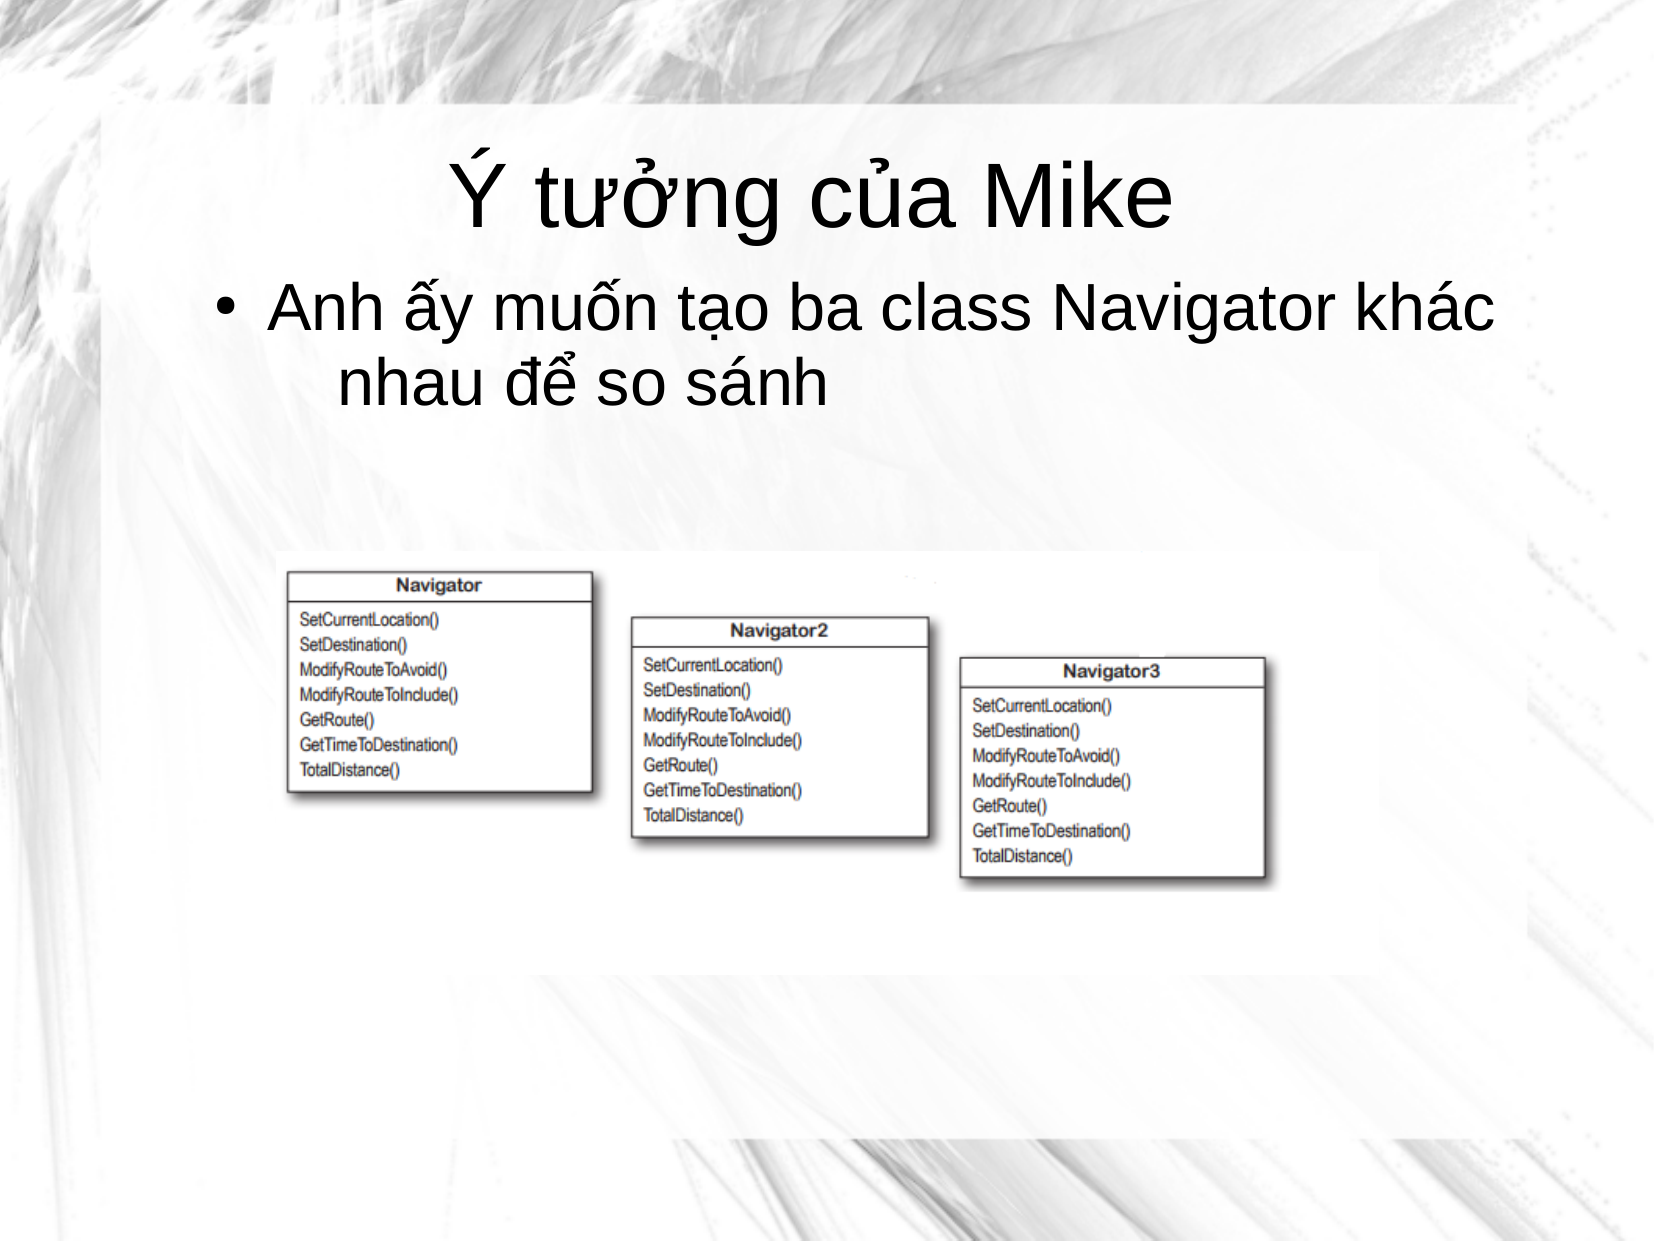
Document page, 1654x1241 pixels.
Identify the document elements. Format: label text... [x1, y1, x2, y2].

picture [0, 0, 1654, 1241]
list Anh ấy muốn tạo ba class Navigator khác nhau để so sánh [184, 270, 1576, 1052]
title Ý tưởng của Mike [118, 112, 1506, 281]
